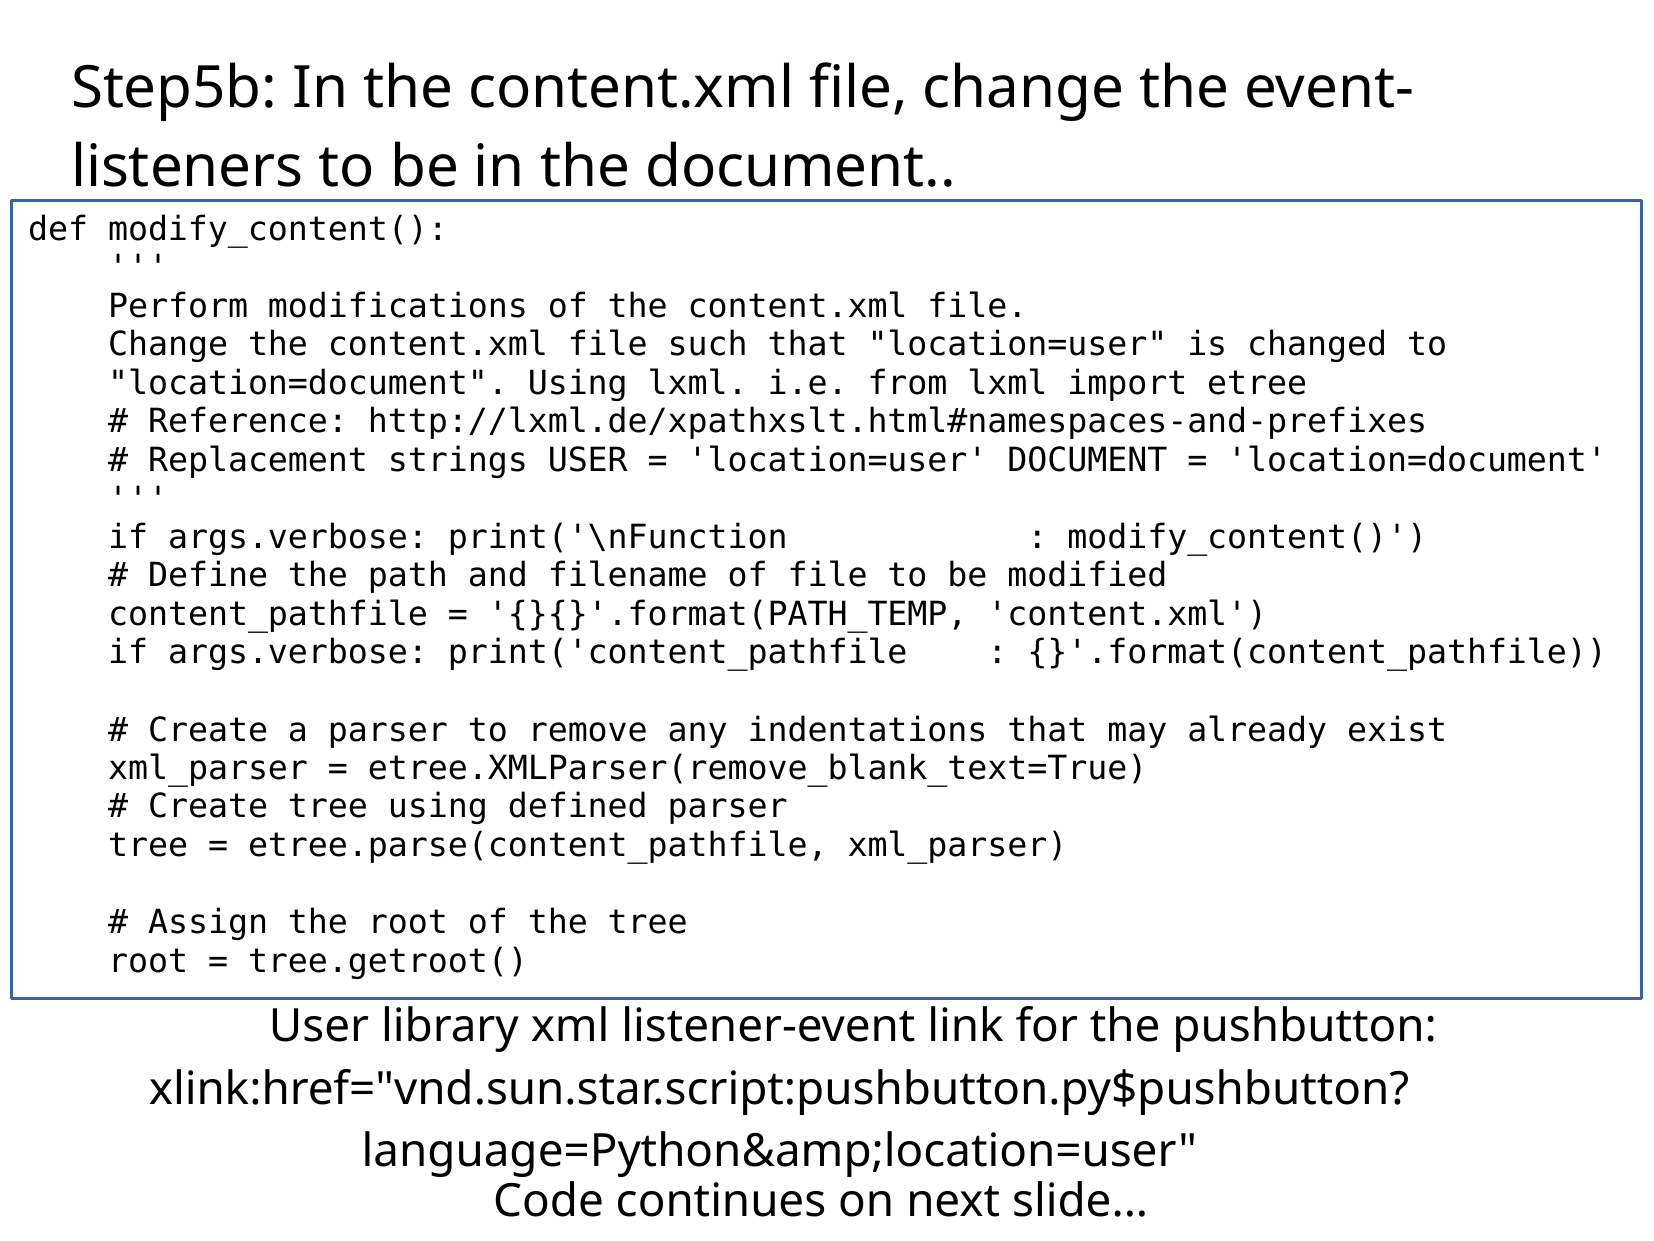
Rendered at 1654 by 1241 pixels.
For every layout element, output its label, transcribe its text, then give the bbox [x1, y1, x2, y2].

title Step5b: In the content.xml file, change the event-listeners to be in the document.. [70, 60, 1560, 189]
text_box User library xml listener-event link for the pushbutton: xlink:href="vnd.sun.star.script:pushbutton.py$pushbutton?language=Python&amp;location=user" [35, 992, 1524, 1182]
text_box Code continues on next slide... [76, 1169, 1565, 1229]
text_box def modify_content(): ''' Perform modifications of the content.xml file. Change the content.xml file such that "location=user" is changed to "location=document". Using lxml. i.e. from lxml import etree # Reference: http://lxml.de/xpathxslt.html#namespaces-and-prefixes # Replacement strings USER = 'location=user' DOCUMENT = 'location=document' ''' if args.verbose: print('\nFunction : modify_content()') # Define the path and filename of file to be modified content_pathfile = '{}{}'.format(PATH_TEMP, 'content.xml') if args.verbose: print('content_pathfile : {}'.format(content_pathfile)) # Create a parser to remove any indentations that may already exist xml_parser = etree.XMLParser(remove_blank_text=True) # Create tree using defined parser tree = etree.parse(content_pathfile, xml_parser) # Assign the root of the tree root = tree.getroot() [11, 200, 1642, 999]
